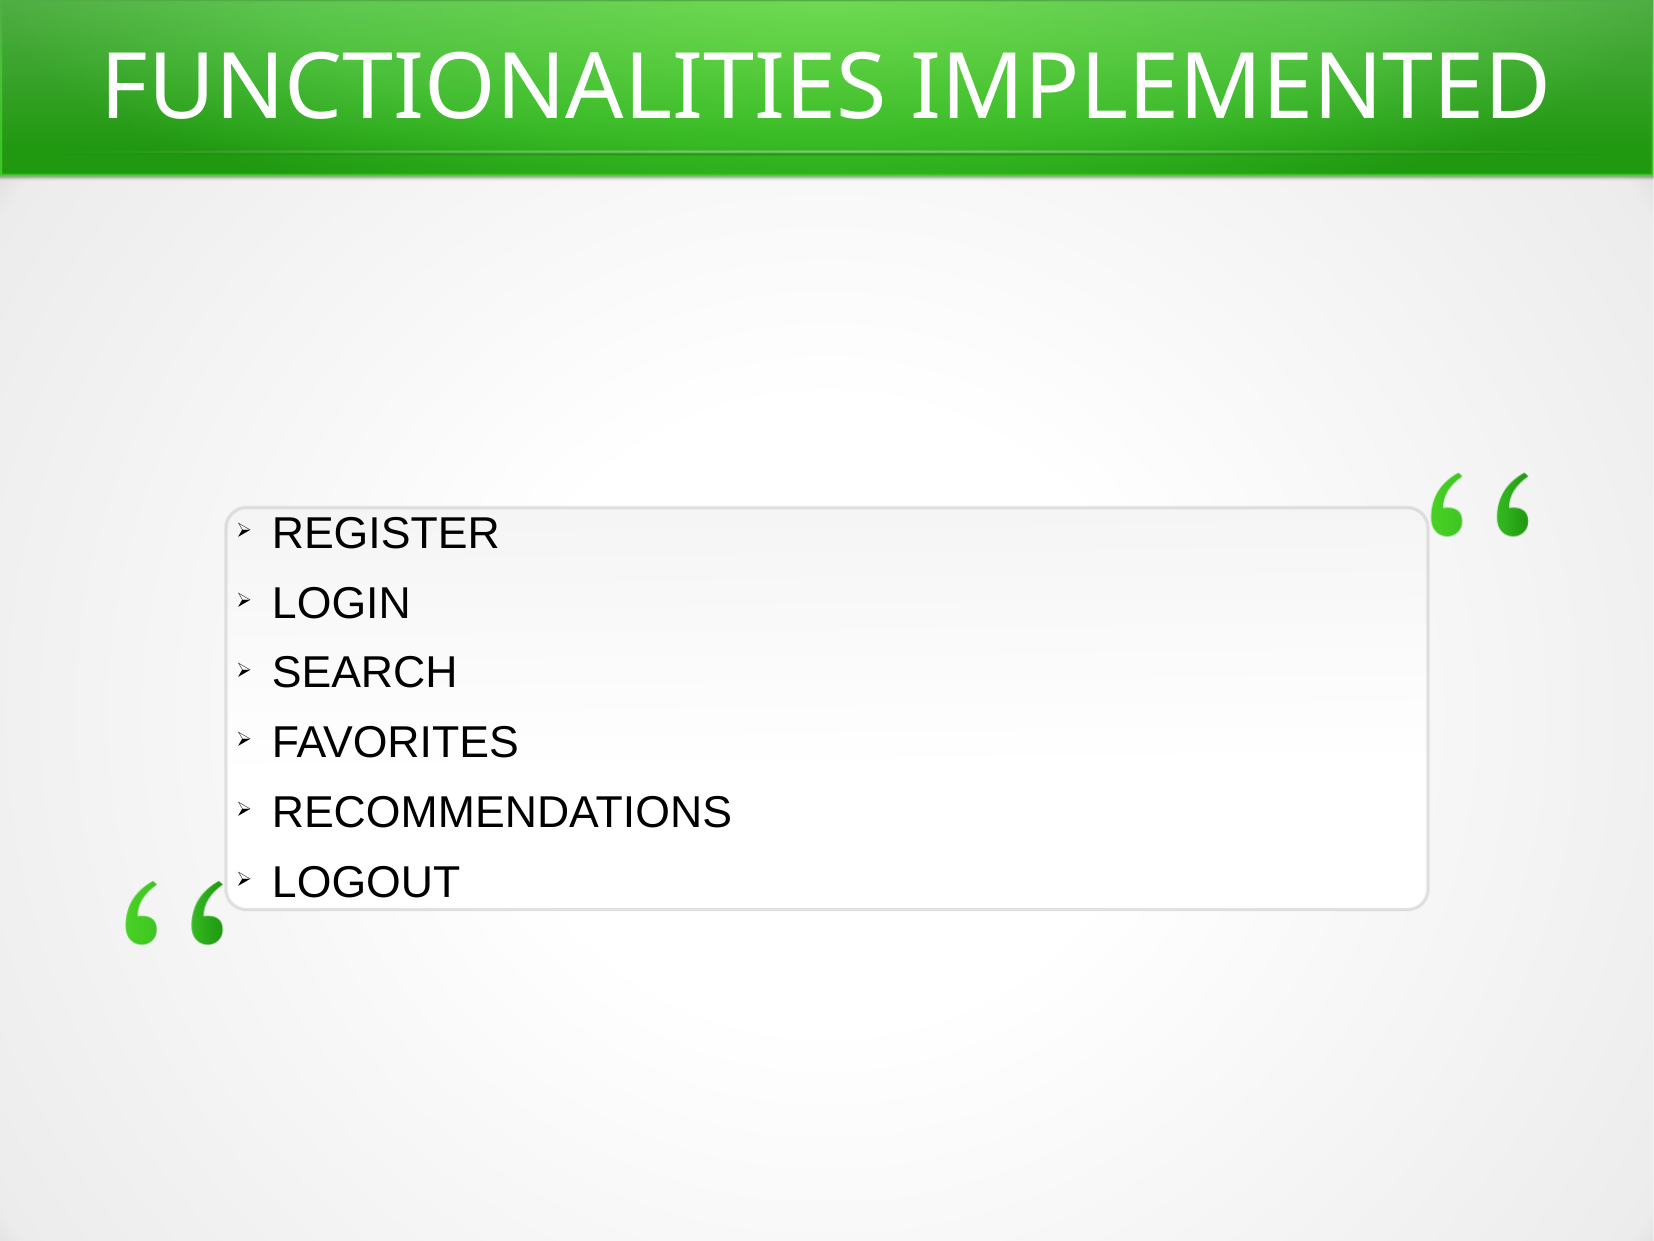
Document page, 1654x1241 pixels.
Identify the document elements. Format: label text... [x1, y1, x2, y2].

title FUNCTIONALITIES IMPLEMENTED [82, 11, 1571, 154]
list REGISTER LOGIN SEARCH FAVORITES RECOMMENDATIONS LOGOUT [224, 507, 1430, 910]
picture [0, 0, 1654, 1241]
